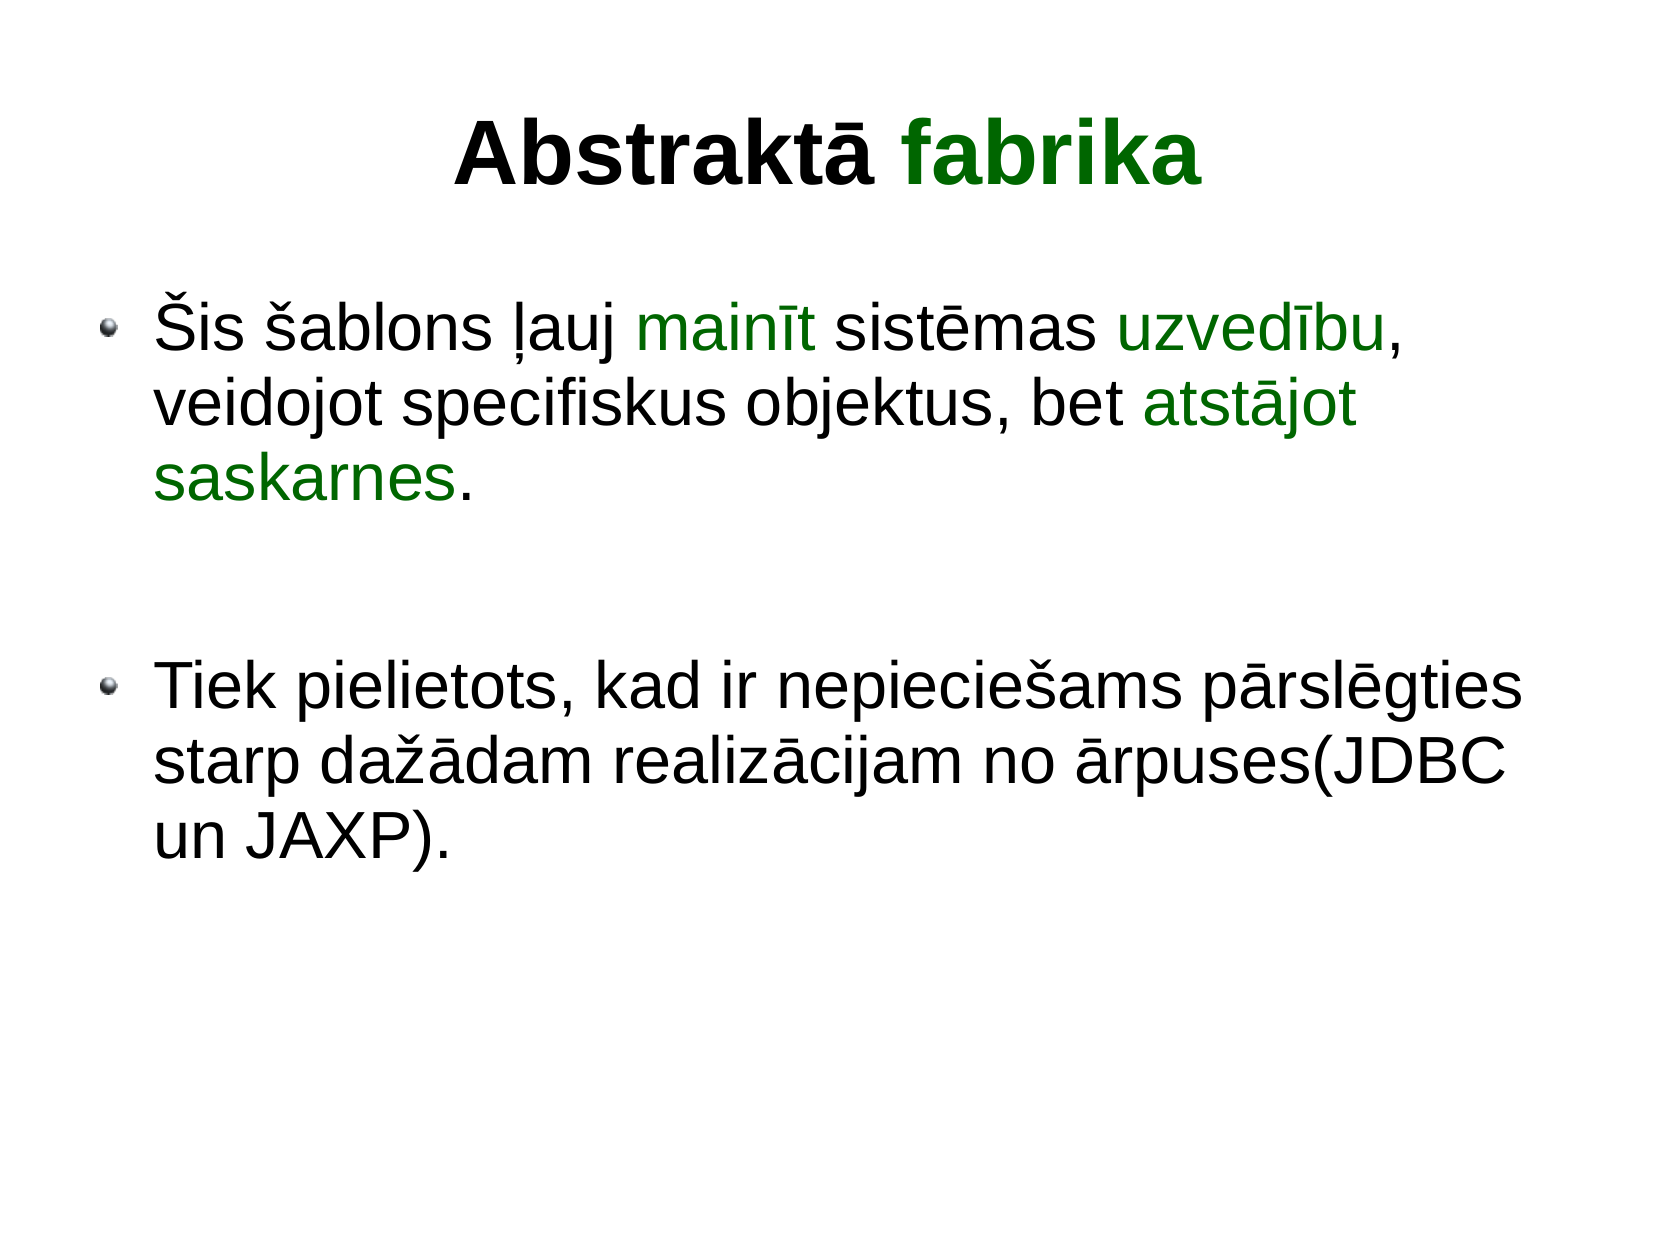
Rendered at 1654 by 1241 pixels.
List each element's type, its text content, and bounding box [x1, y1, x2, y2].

title Abstraktā fabrika [82, 49, 1571, 257]
list Šis šablons ļauj mainīt sistēmas uzvedību, veidojot specifiskus objektus, bet atstājot saskarnes. Tiek pielietots, kad ir nepieciešams pārslēgties starp dažādam realizācijam no ārpuses(JDBC un JAXP). [82, 290, 1571, 1010]
